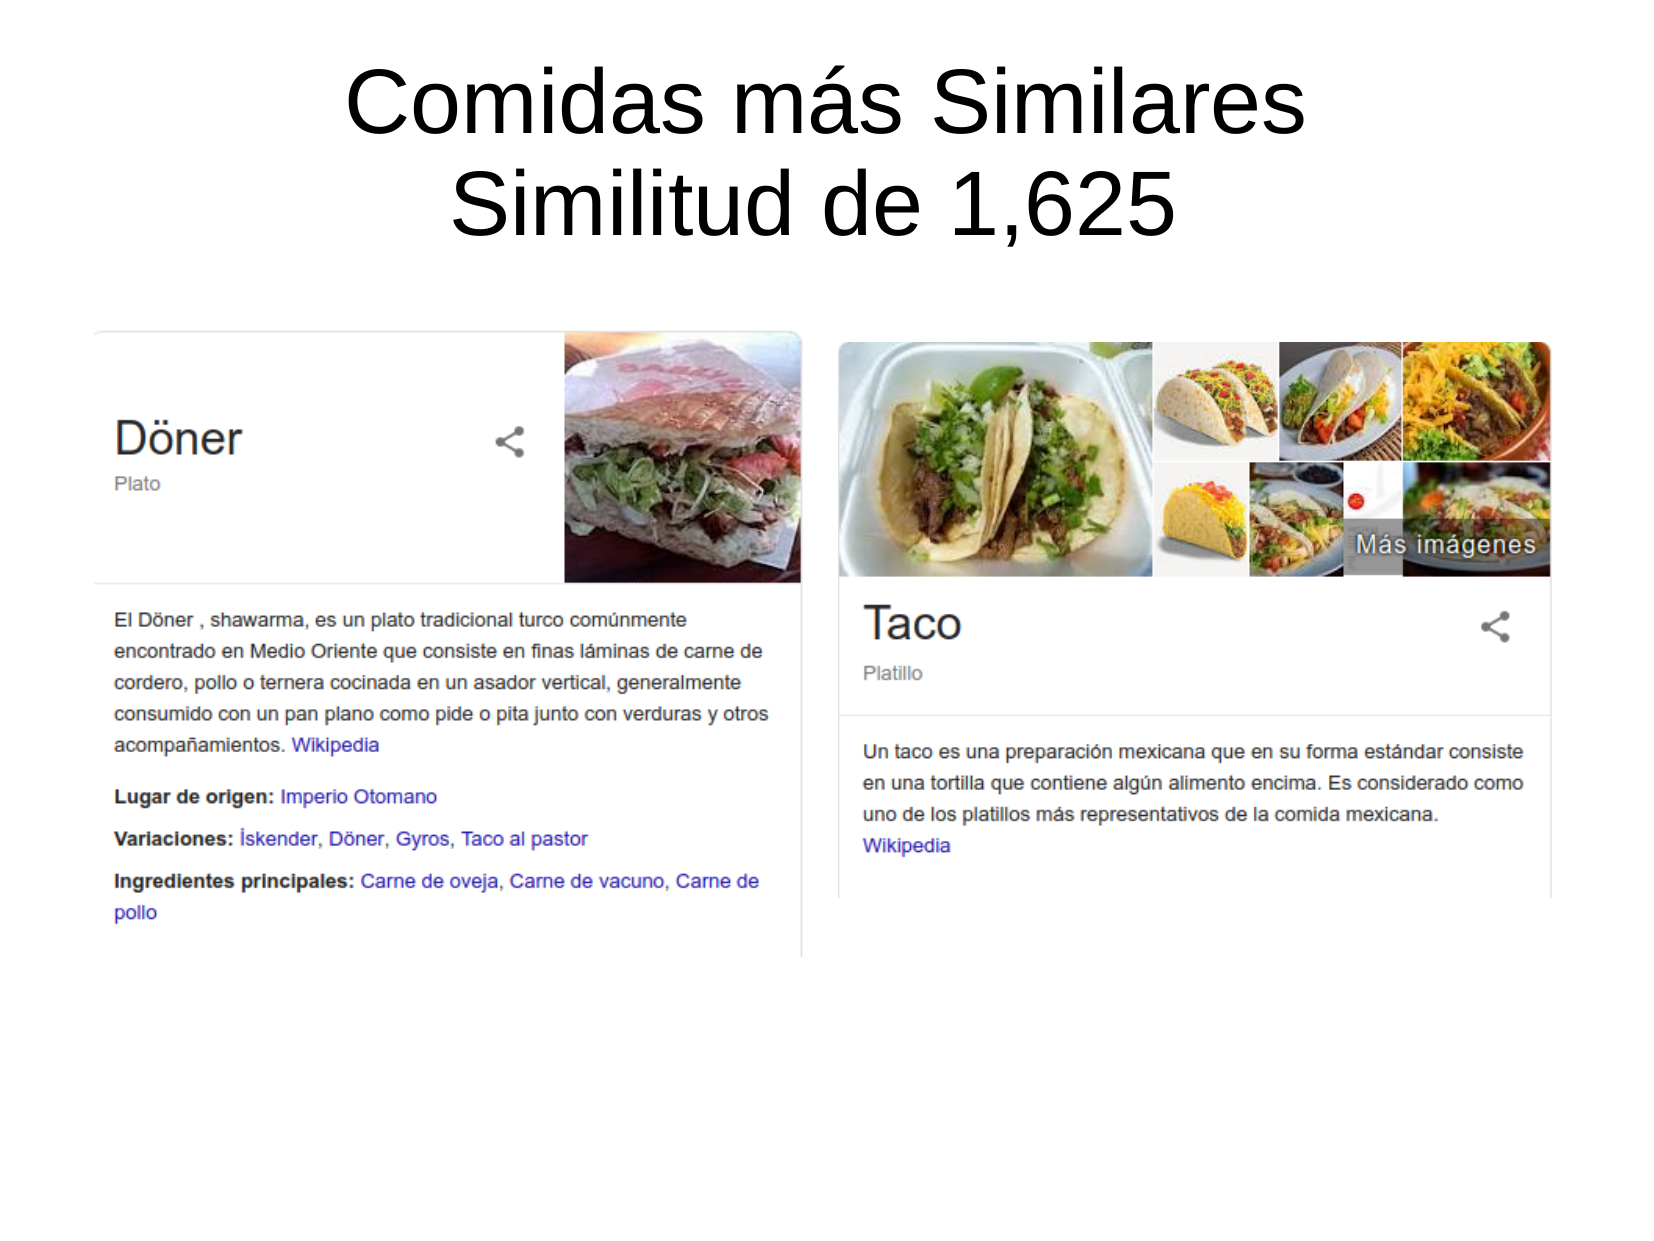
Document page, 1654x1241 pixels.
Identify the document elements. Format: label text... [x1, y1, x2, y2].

picture [838, 342, 1577, 898]
picture [94, 328, 826, 957]
title Comidas más Similares Similitud de 1,625 [82, 49, 1571, 257]
